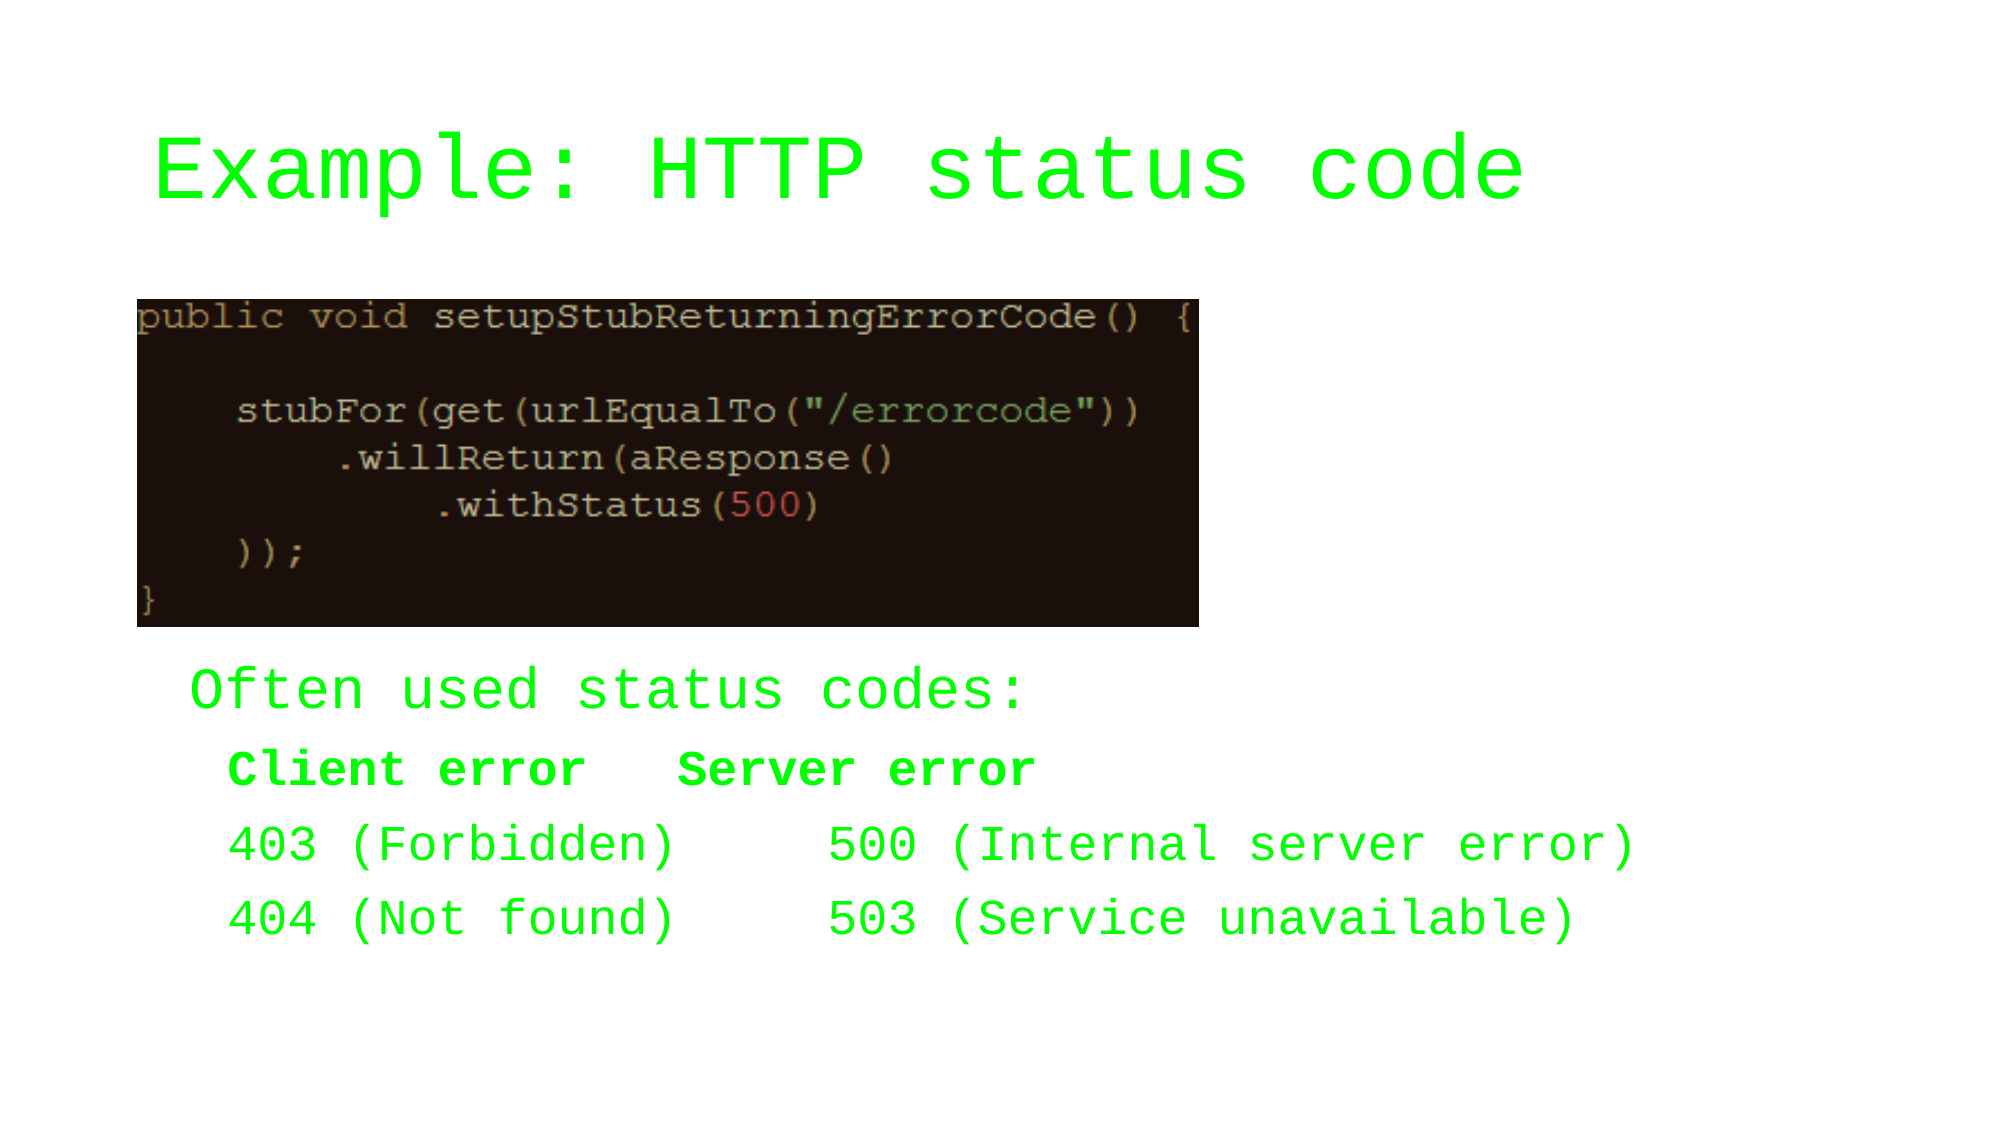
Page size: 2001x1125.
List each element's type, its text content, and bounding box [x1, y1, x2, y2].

list Often used status codes: Client error Server error 403 (Forbidden) 500 (Internal server error) 404 (Not found) 503 (Service unavailable) [137, 299, 1982, 1014]
title Example: HTTP status code [137, 59, 1863, 278]
picture [137, 299, 1199, 627]
